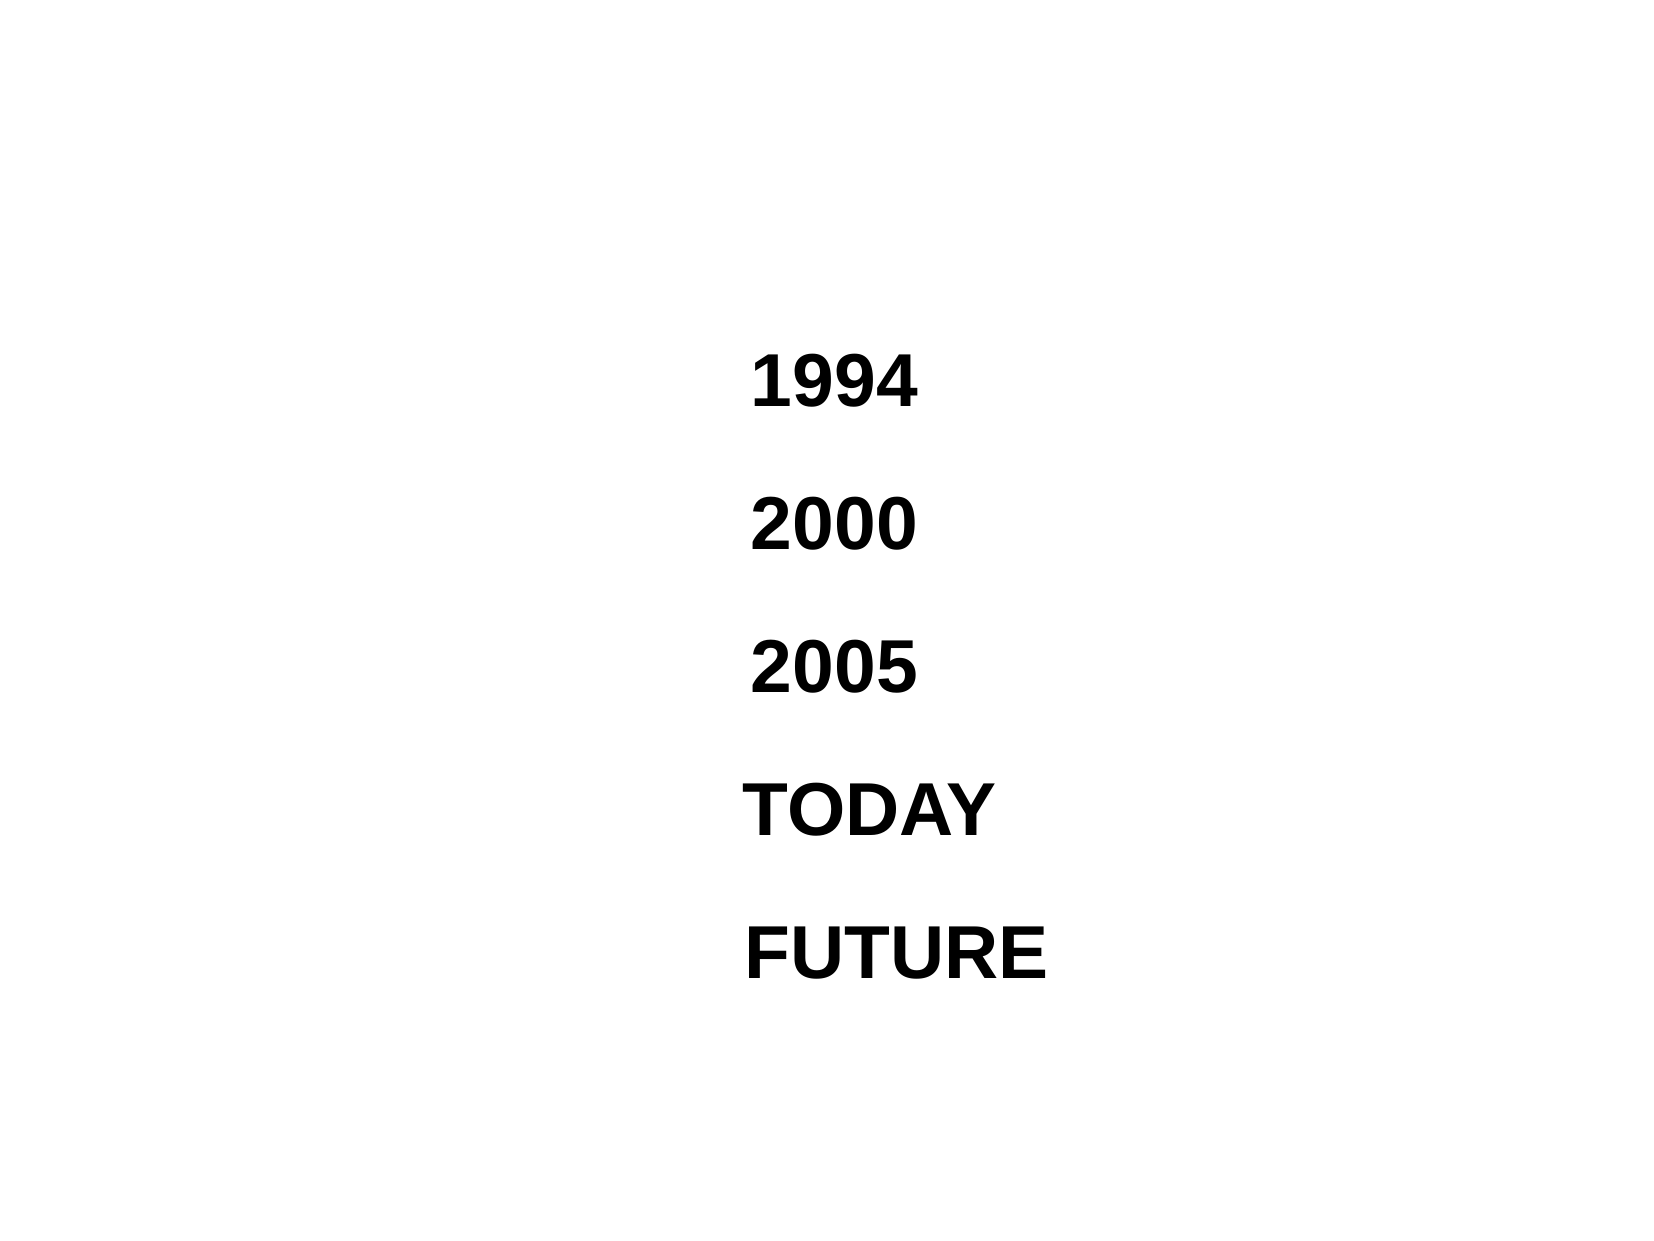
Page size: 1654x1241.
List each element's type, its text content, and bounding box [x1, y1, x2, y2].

subtitle 1994 2000 2005 TODAY FUTURE [72, 307, 1561, 1027]
